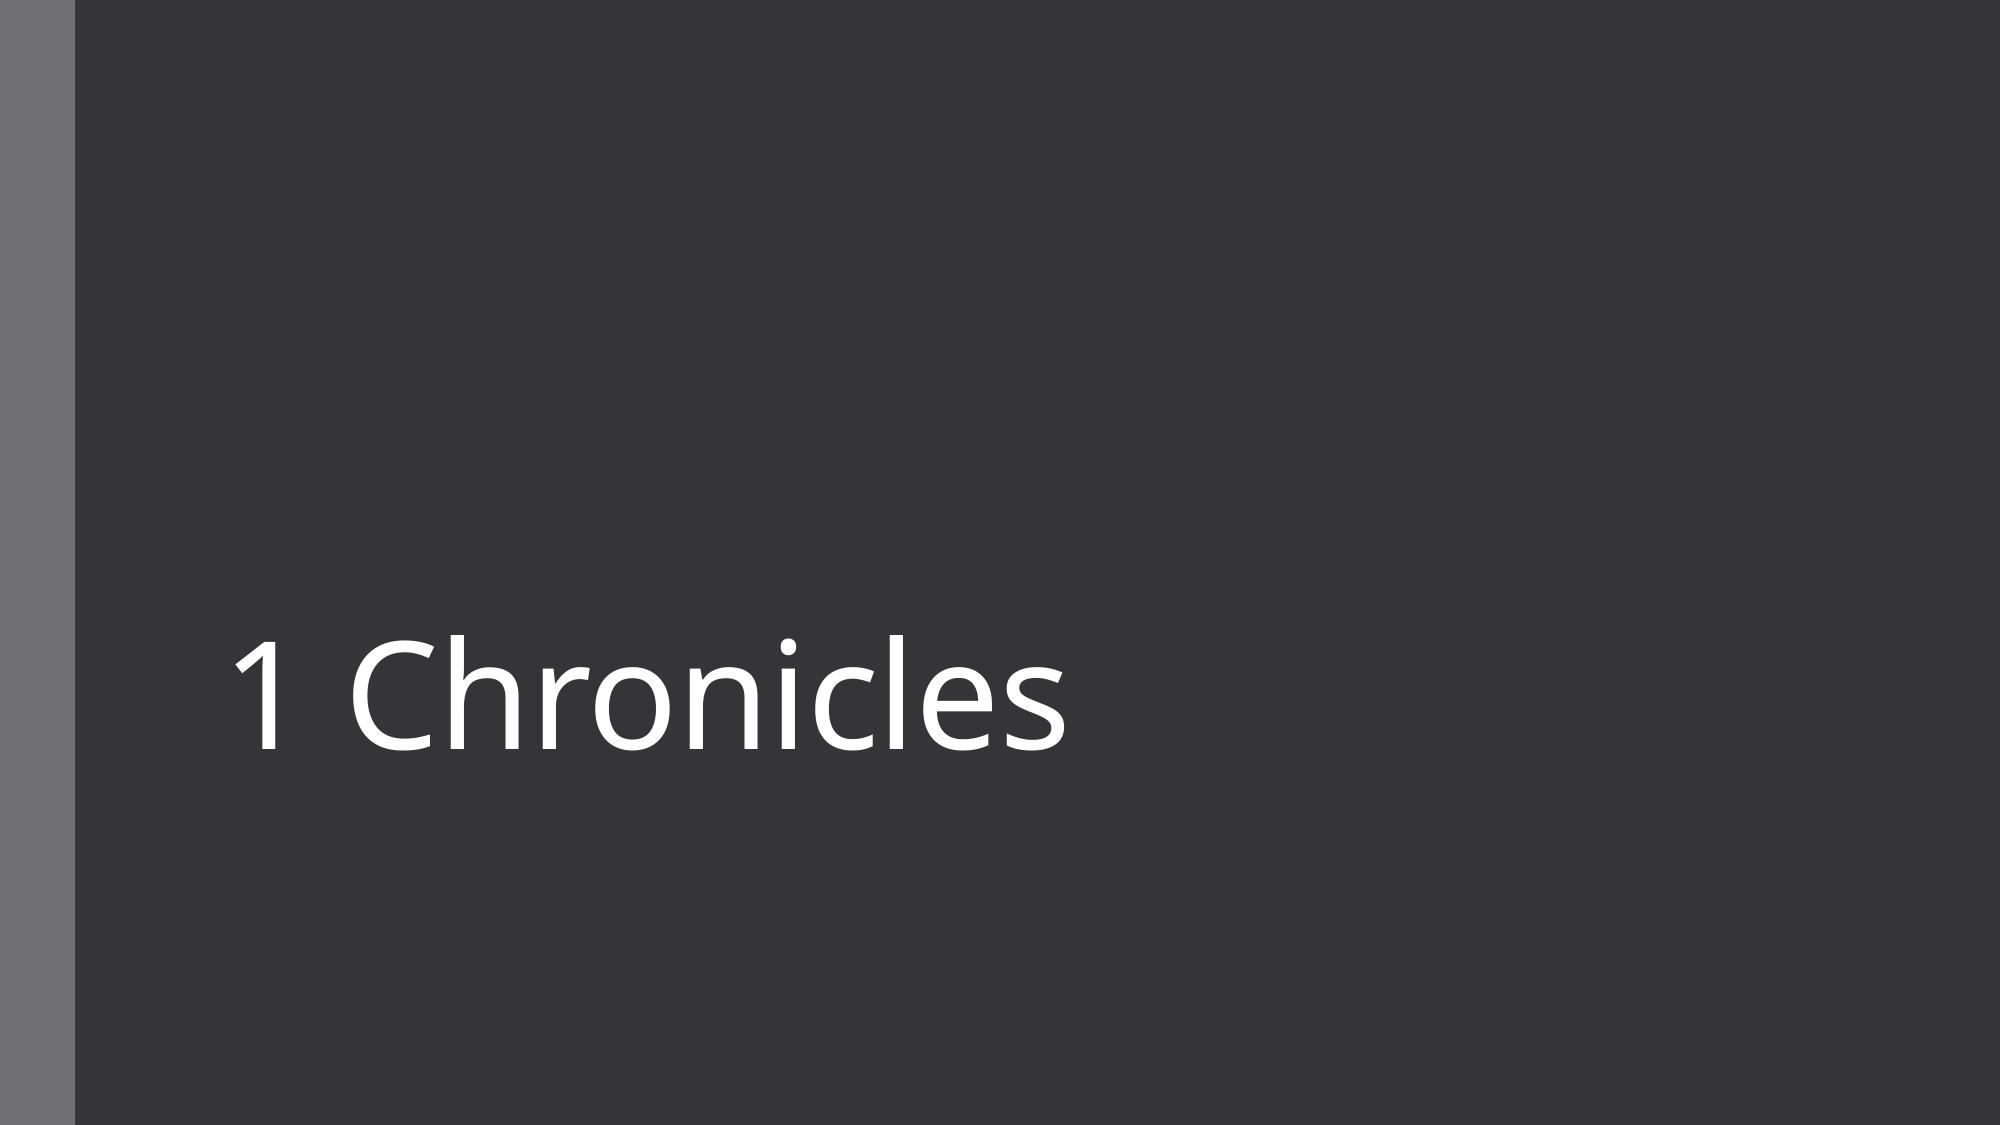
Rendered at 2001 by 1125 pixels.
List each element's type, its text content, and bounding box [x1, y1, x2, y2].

title 1 Chronicles [206, 124, 1752, 788]
